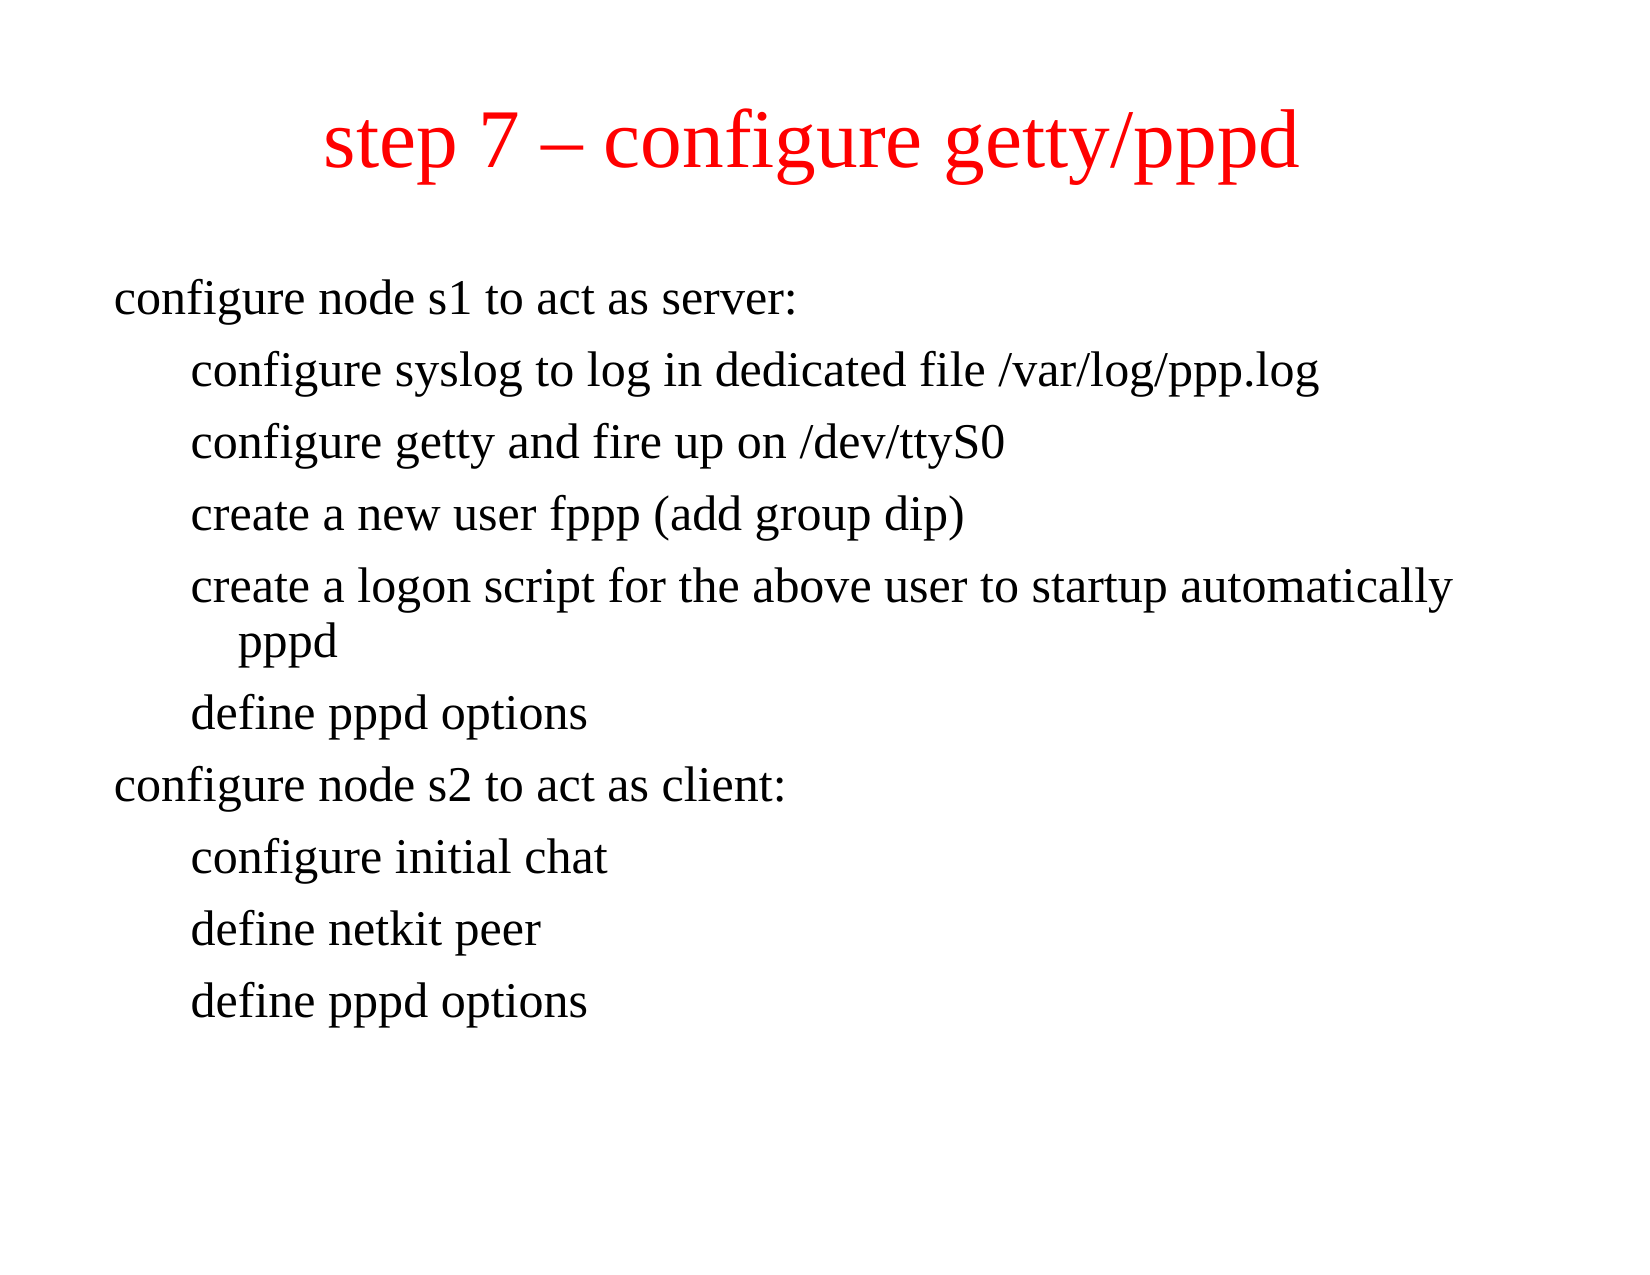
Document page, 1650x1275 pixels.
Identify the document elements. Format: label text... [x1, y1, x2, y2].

text_box configure node s1 to act as server: configure syslog to log in dedicated file /var/log/ppp.log configure getty and fire up on /dev/ttyS0 create a new user fppp (add group dip) create a logon script for the above user to startup automatically pppd define pppd options configure node s2 to act as client: configure initial chat define netkit peer define pppd options [81, 262, 1544, 1169]
text_box step 7 – configure getty/pppd [81, 45, 1544, 233]
